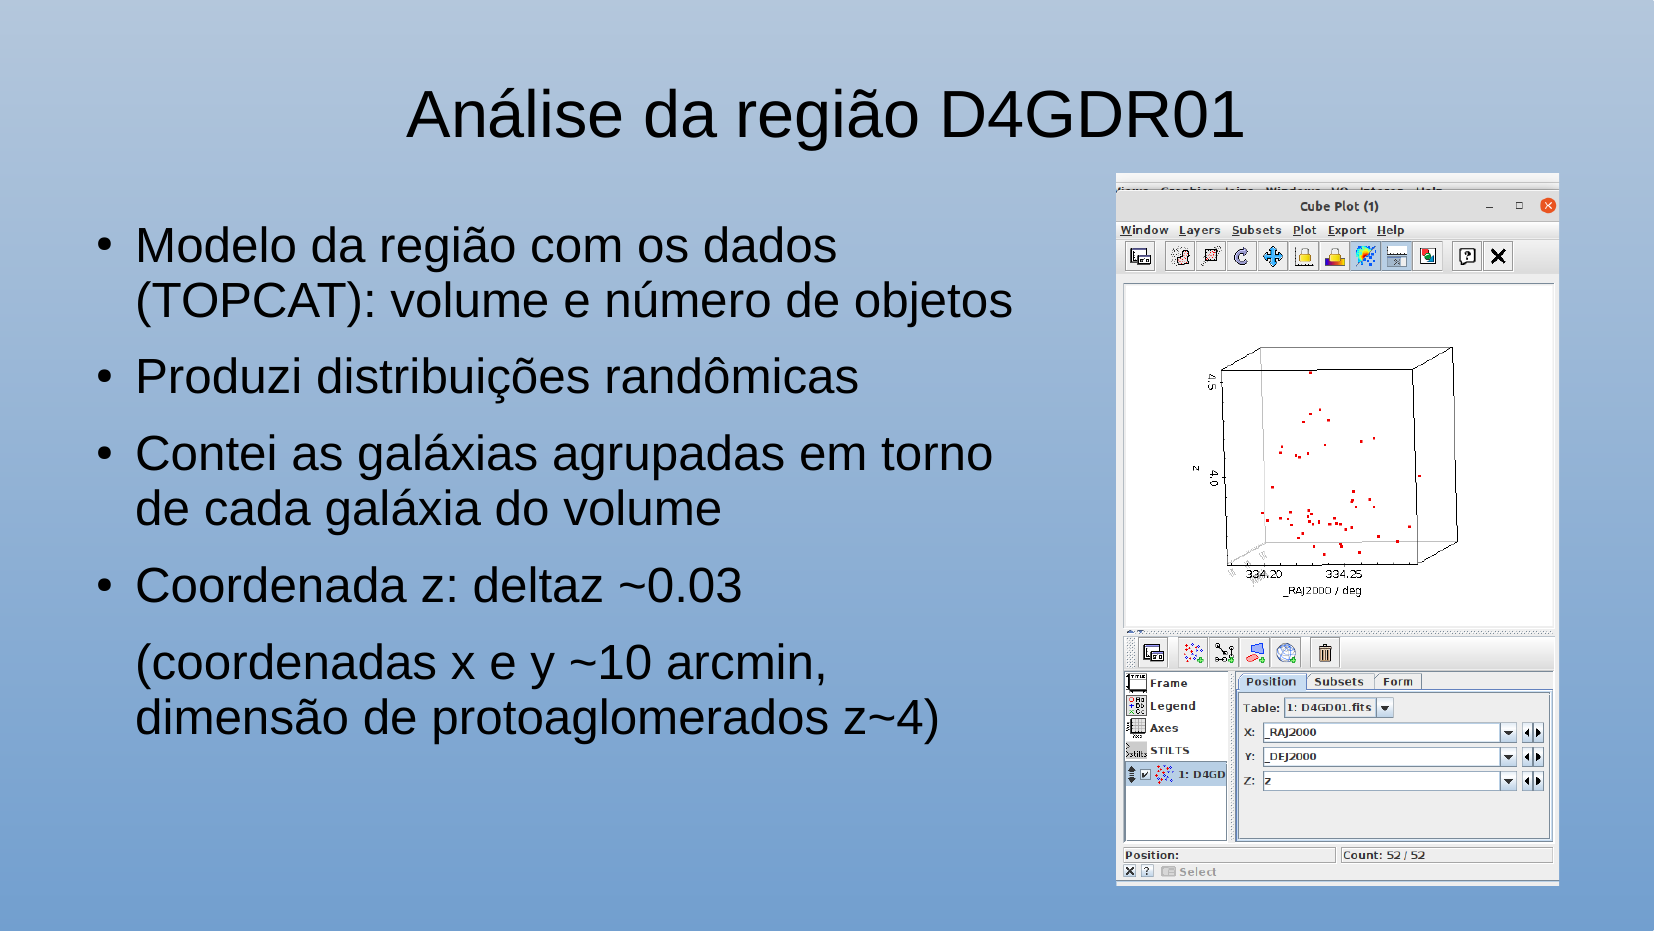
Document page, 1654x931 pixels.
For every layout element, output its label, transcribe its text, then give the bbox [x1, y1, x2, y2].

title Análise da região D4GDR01 [82, 37, 1571, 193]
picture [1116, 173, 1560, 886]
list Modelo da região com os dados (TOPCAT): volume e número de objetos Produzi distribuições randômicas Contei as galáxias agrupadas em torno de cada galáxia do volume Coordenada z: deltaz ~0.03 (coordenadas x e y ~10 arcmin, dimensão de protoaglomerados z~4) [82, 217, 1052, 758]
